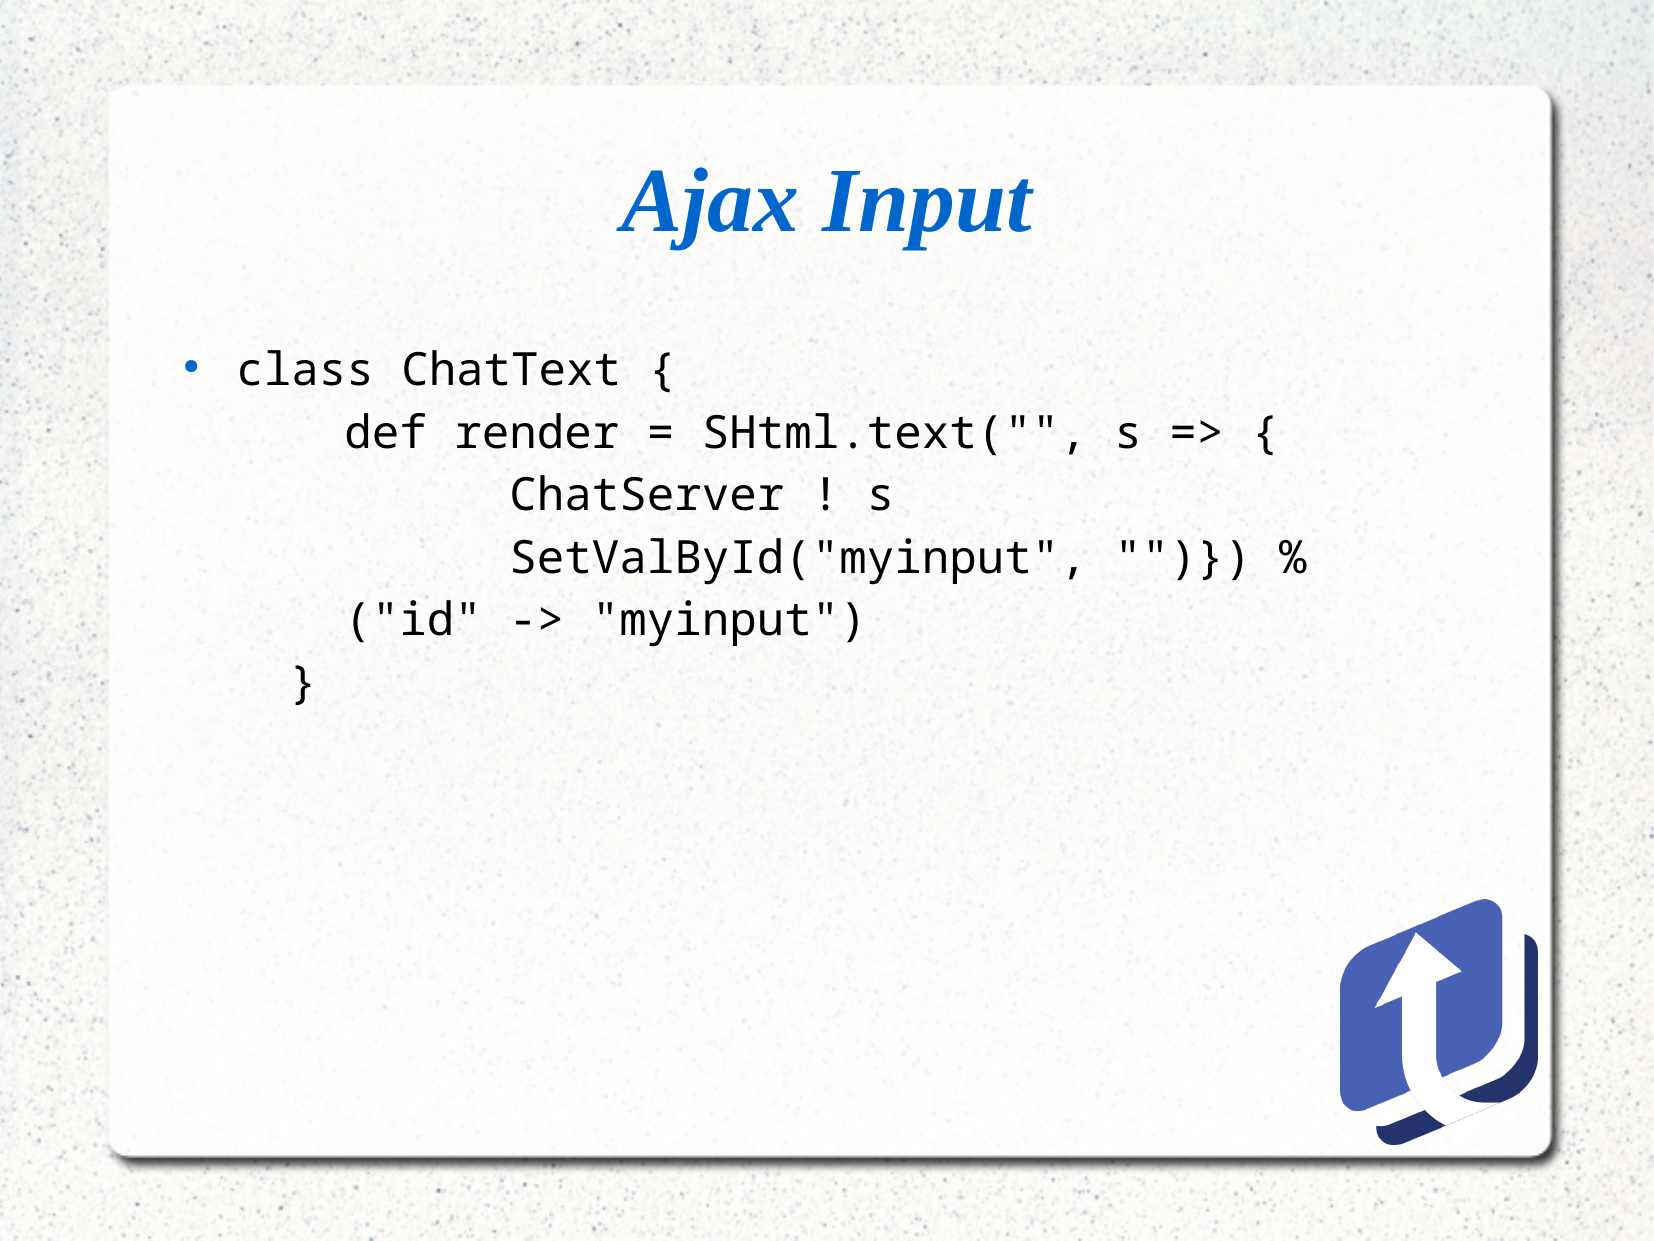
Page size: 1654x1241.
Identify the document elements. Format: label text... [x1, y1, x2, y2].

picture [0, 0, 1654, 1241]
title Ajax Input [118, 104, 1536, 297]
list class ChatText { def render = SHtml.text("", s => { ChatServer ! s SetValById("myinput", "")}) % ("id" -> "myinput") } [147, 336, 1506, 1141]
